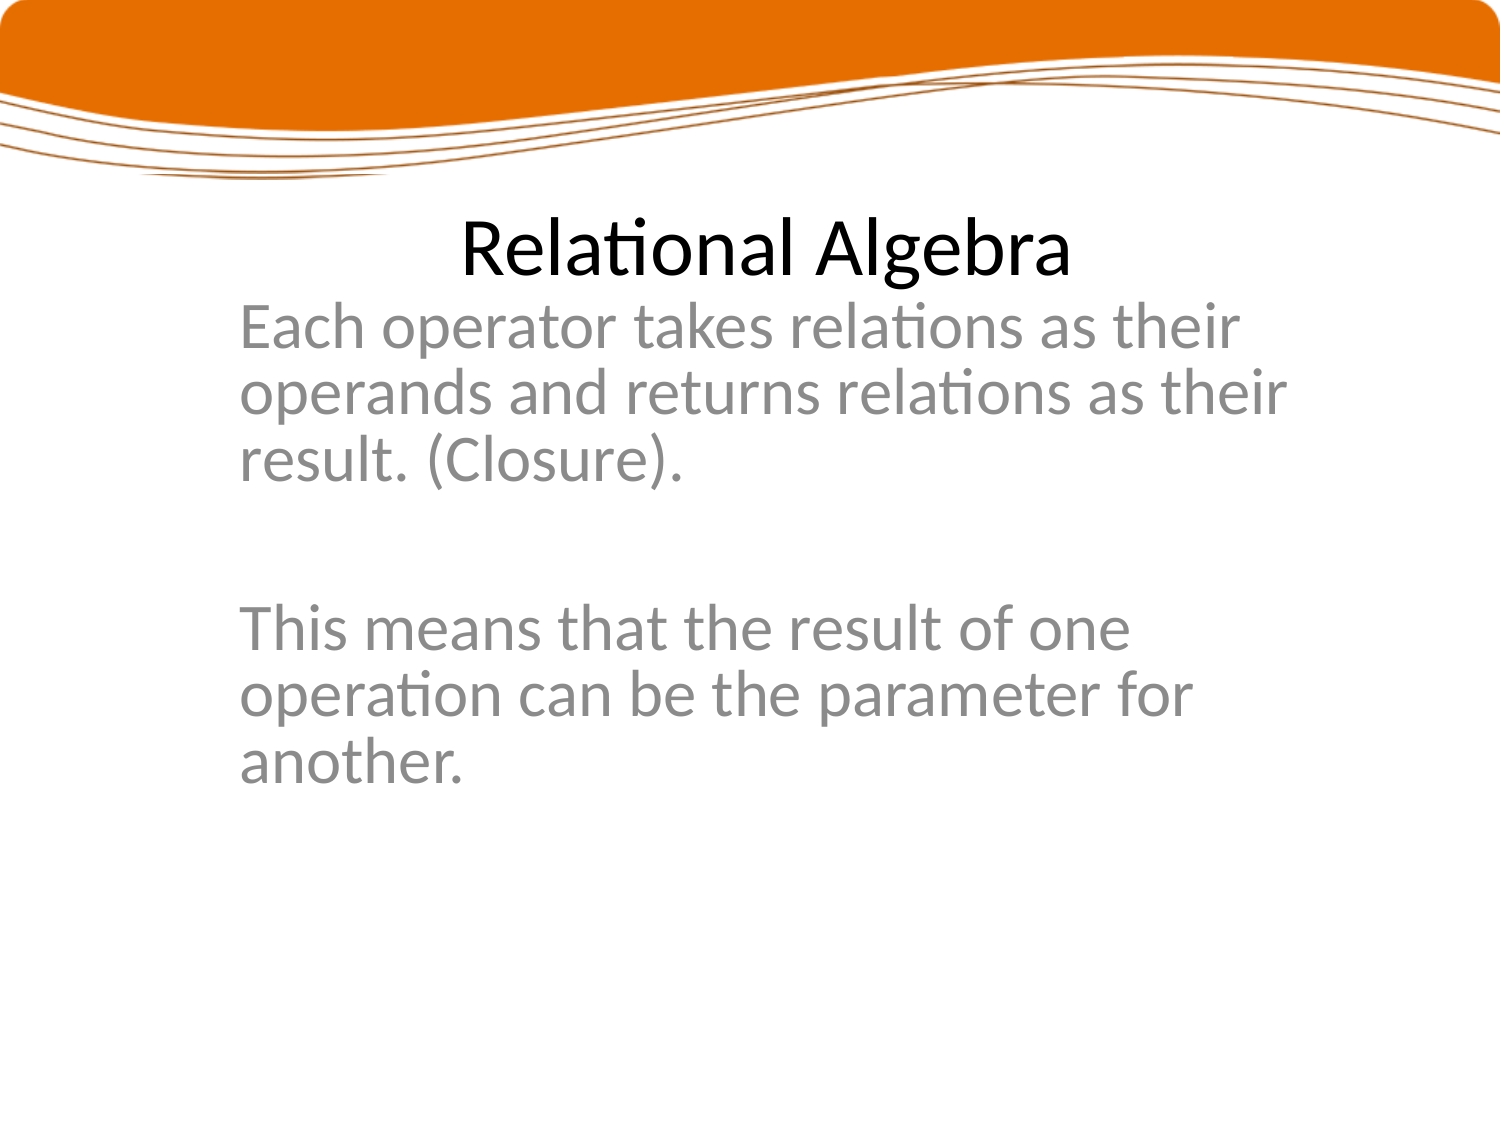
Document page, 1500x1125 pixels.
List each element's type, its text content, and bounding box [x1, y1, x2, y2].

text_box Each operator takes relations as their operands and returns relations as their result. (Closure). This means that the result of one operation can be the parameter for another. [224, 290, 1305, 988]
picture [0, 0, 1500, 180]
text_box Relational Algebra [230, 184, 1305, 300]
